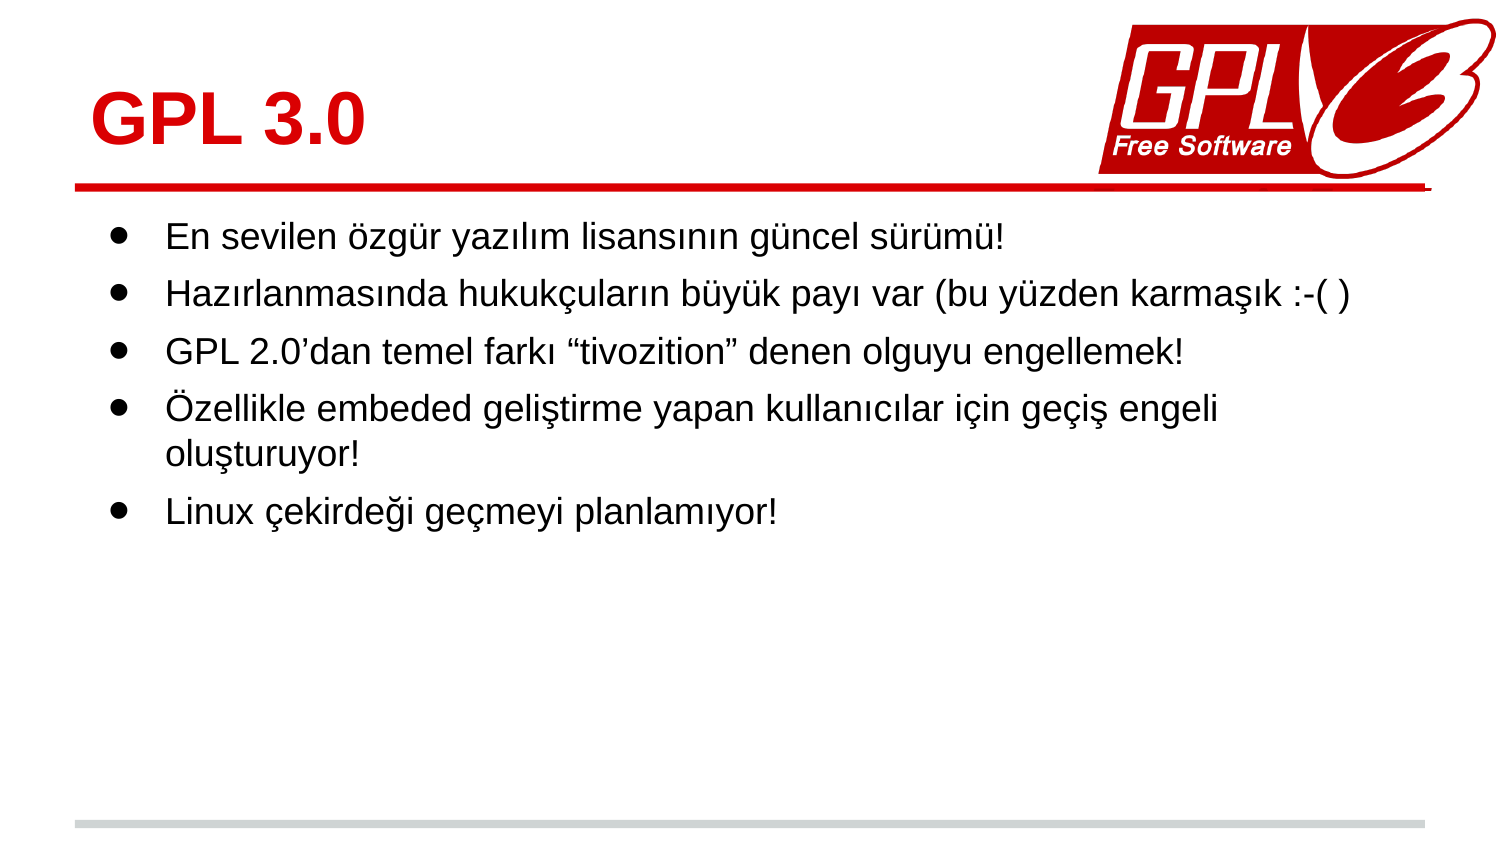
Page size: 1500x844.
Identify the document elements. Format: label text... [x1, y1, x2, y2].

list En sevilen özgür yazılım lisansının güncel sürümü! Hazırlanmasında hukukçuların büyük payı var (bu yüzden karmaşık :-( ) GPL 2.0’dan temel farkı “tivozition” denen olguyu engellemek! Özellikle embeded geliştirme yapan kullanıcılar için geçiş engeli oluşturuyor! Linux çekirdeği geçmeyi planlamıyor! [75, 196, 1425, 808]
title GPL 3.0 [75, 33, 1086, 175]
picture [1086, 17, 1500, 191]
